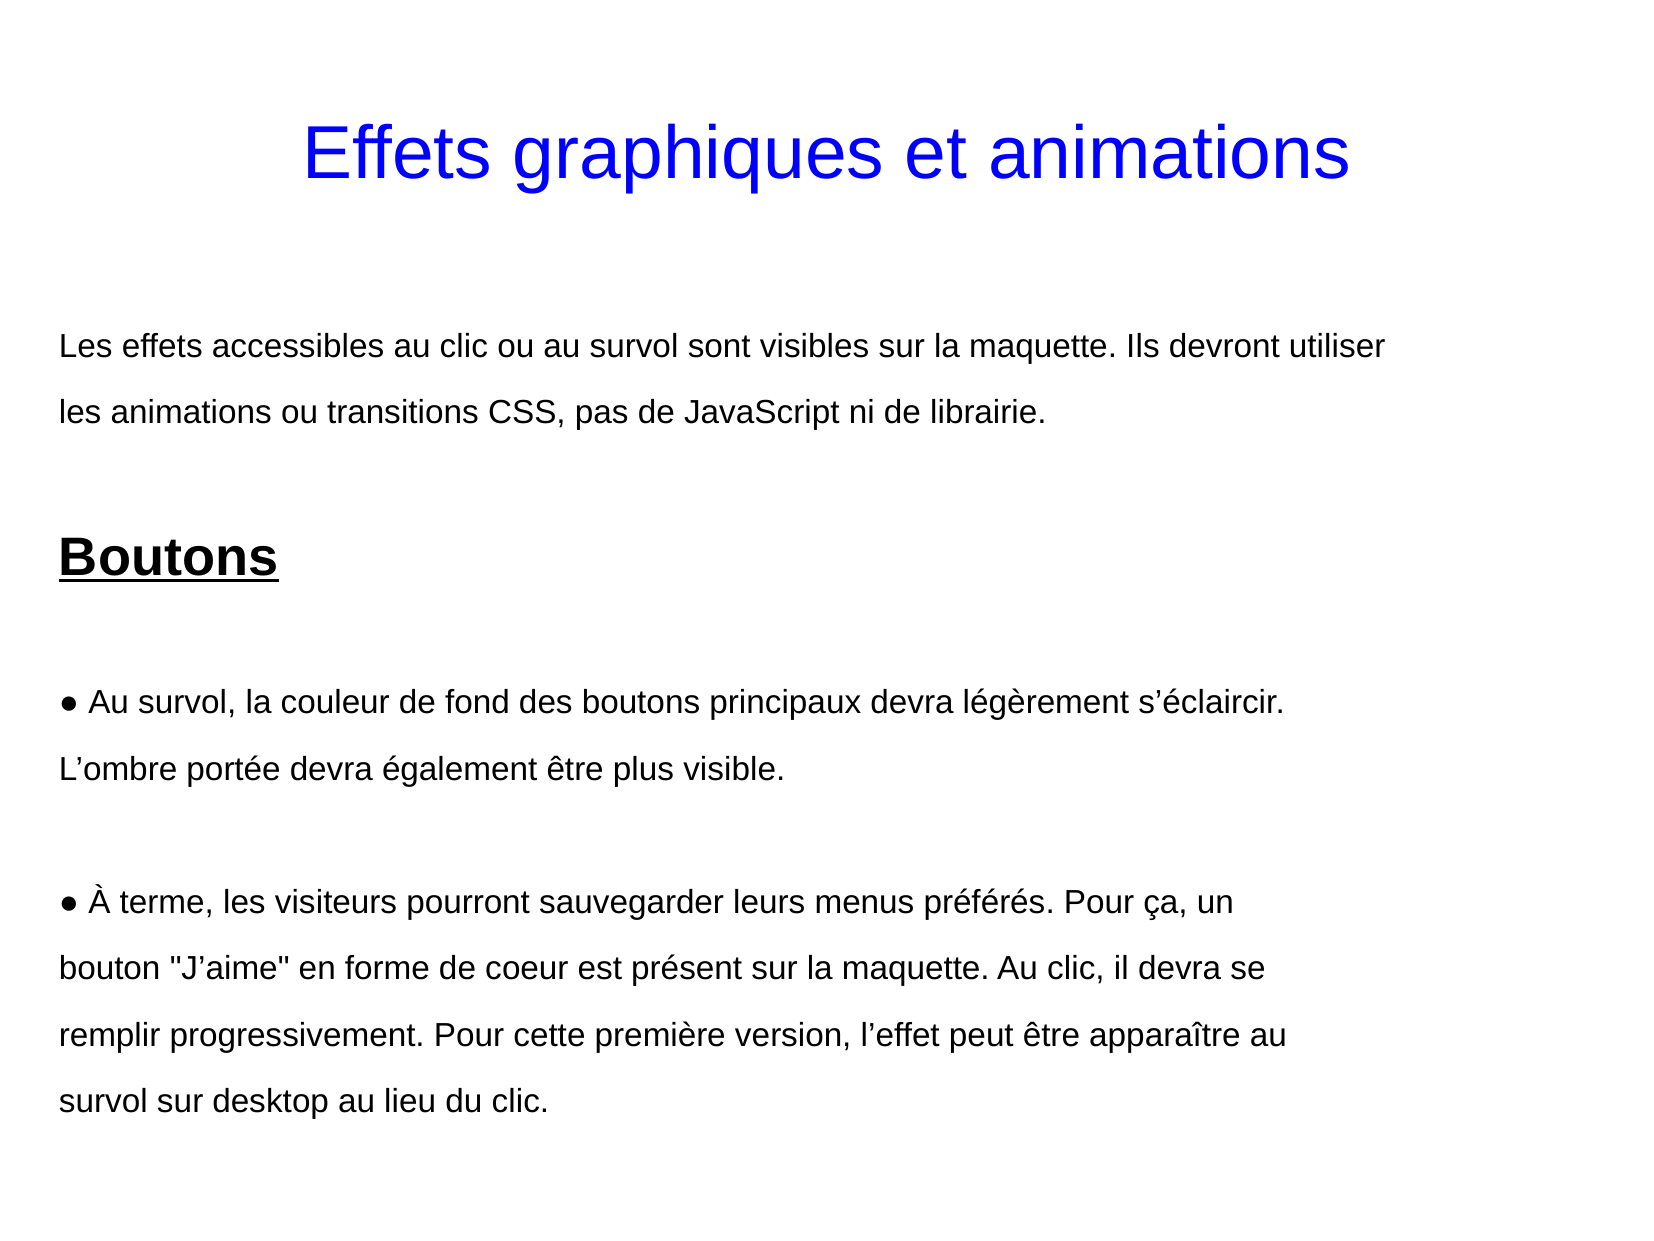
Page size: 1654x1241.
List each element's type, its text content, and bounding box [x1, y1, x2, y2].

title Effets graphiques et animations [82, 49, 1571, 257]
list Les effets accessibles au clic ou au survol sont visibles sur la maquette. Ils devront utiliser les animations ou transitions CSS, pas de JavaScript ni de librairie. Boutons ● Au survol, la couleur de fond des boutons principaux devra légèrement s’éclaircir. L’ombre portée devra également être plus visible. ● À terme, les visiteurs pourront sauvegarder leurs menus préférés. Pour ça, un bouton "J’aime" en forme de coeur est présent sur la maquette. Au clic, il devra se remplir progressivement. Pour cette première version, l’effet peut être apparaître au survol sur desktop au lieu du clic. [59, 260, 1601, 1187]
